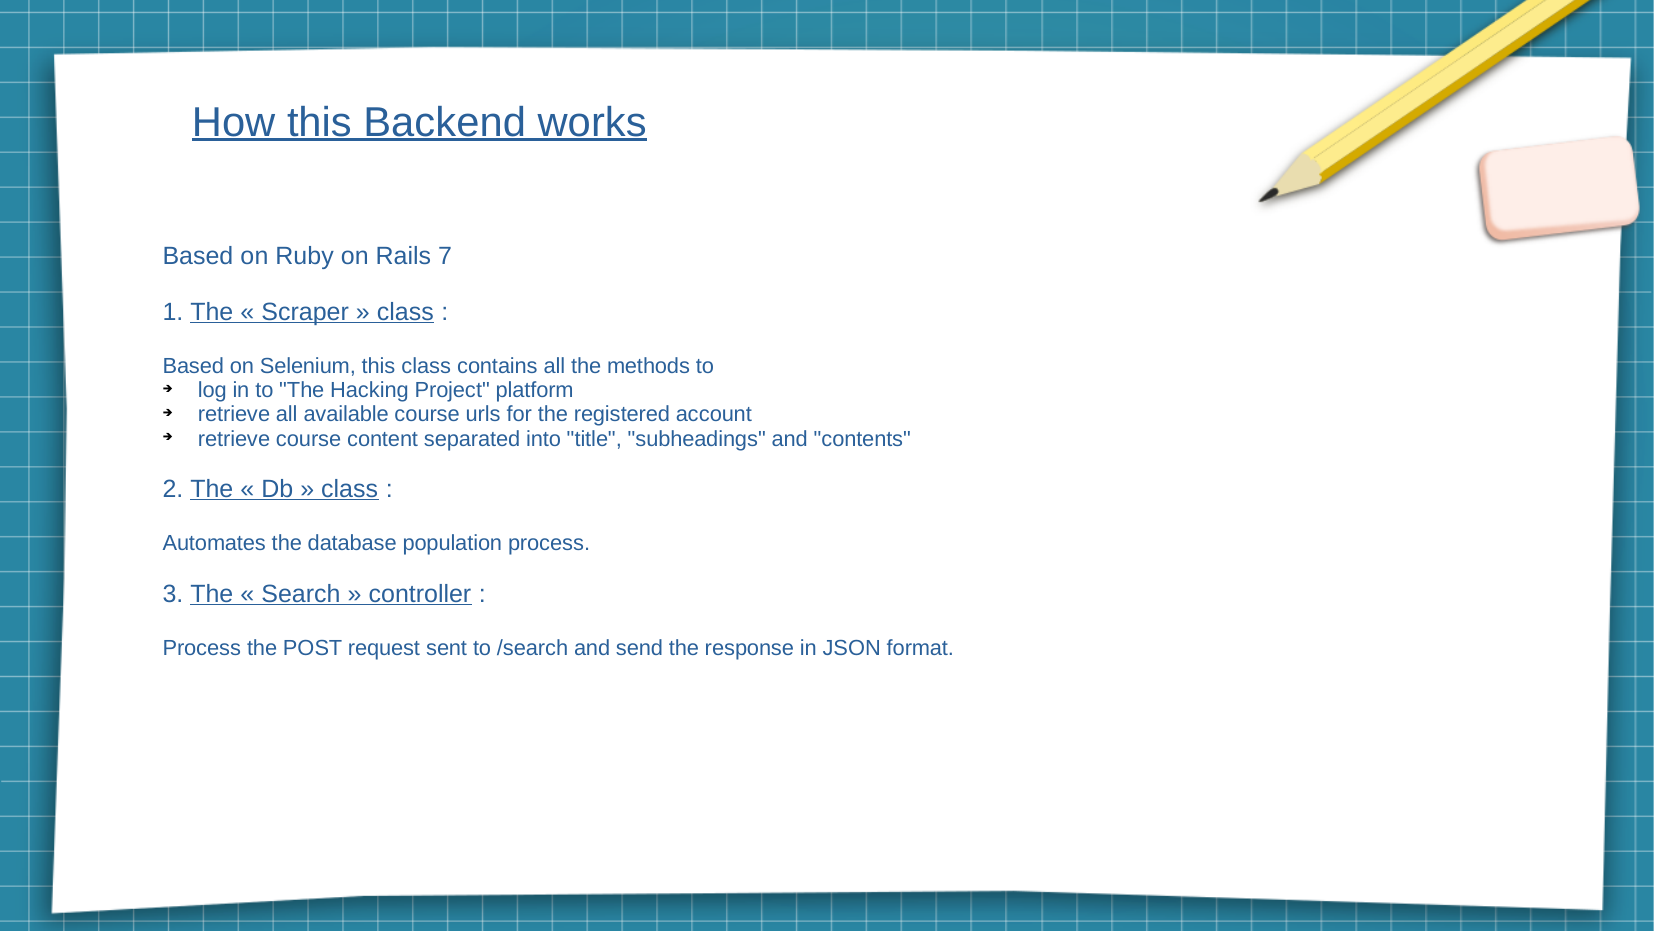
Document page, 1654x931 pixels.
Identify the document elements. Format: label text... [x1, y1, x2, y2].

text_box How this Backend works [177, 90, 663, 153]
text_box Based on Ruby on Rails 7 1. The « Scraper » class : Based on Selenium, this class contains all the methods to log in to "The Hacking Project" platform retrieve all available course urls for the registered account retrieve course content separated into "title", "subheadings" and "contents" 2. The « Db » class : Automates the database population process. 3. The « Search » controller : Process the POST request sent to /search and send the response in JSON format. [147, 234, 971, 668]
picture [0, 0, 1654, 931]
